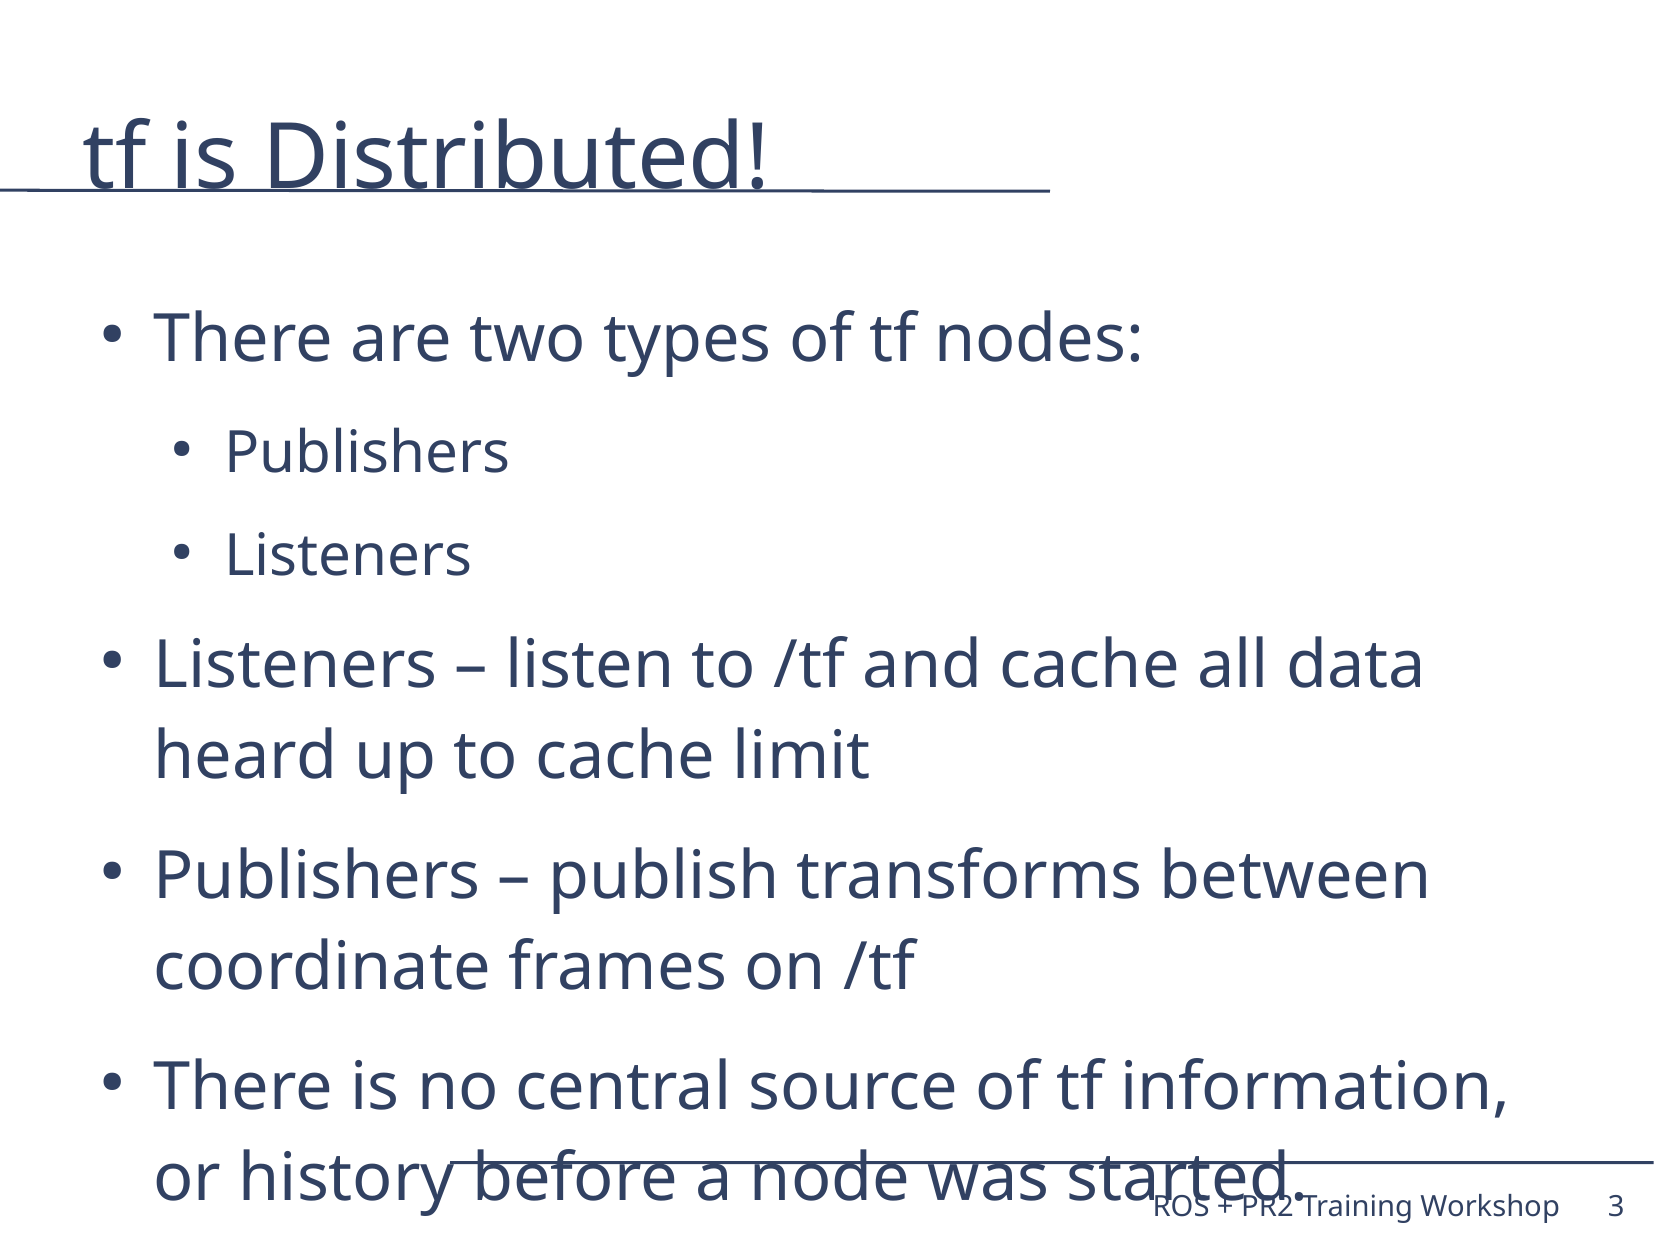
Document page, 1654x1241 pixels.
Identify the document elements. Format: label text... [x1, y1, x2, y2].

title tf is Distributed! [82, 56, 1571, 250]
list There are two types of tf nodes: Publishers Listeners Listeners – listen to /tf and cache all data heard up to cache limit Publishers – publish transforms between coordinate frames on /tf There is no central source of tf information, or history before a node was started. [82, 290, 1571, 1109]
